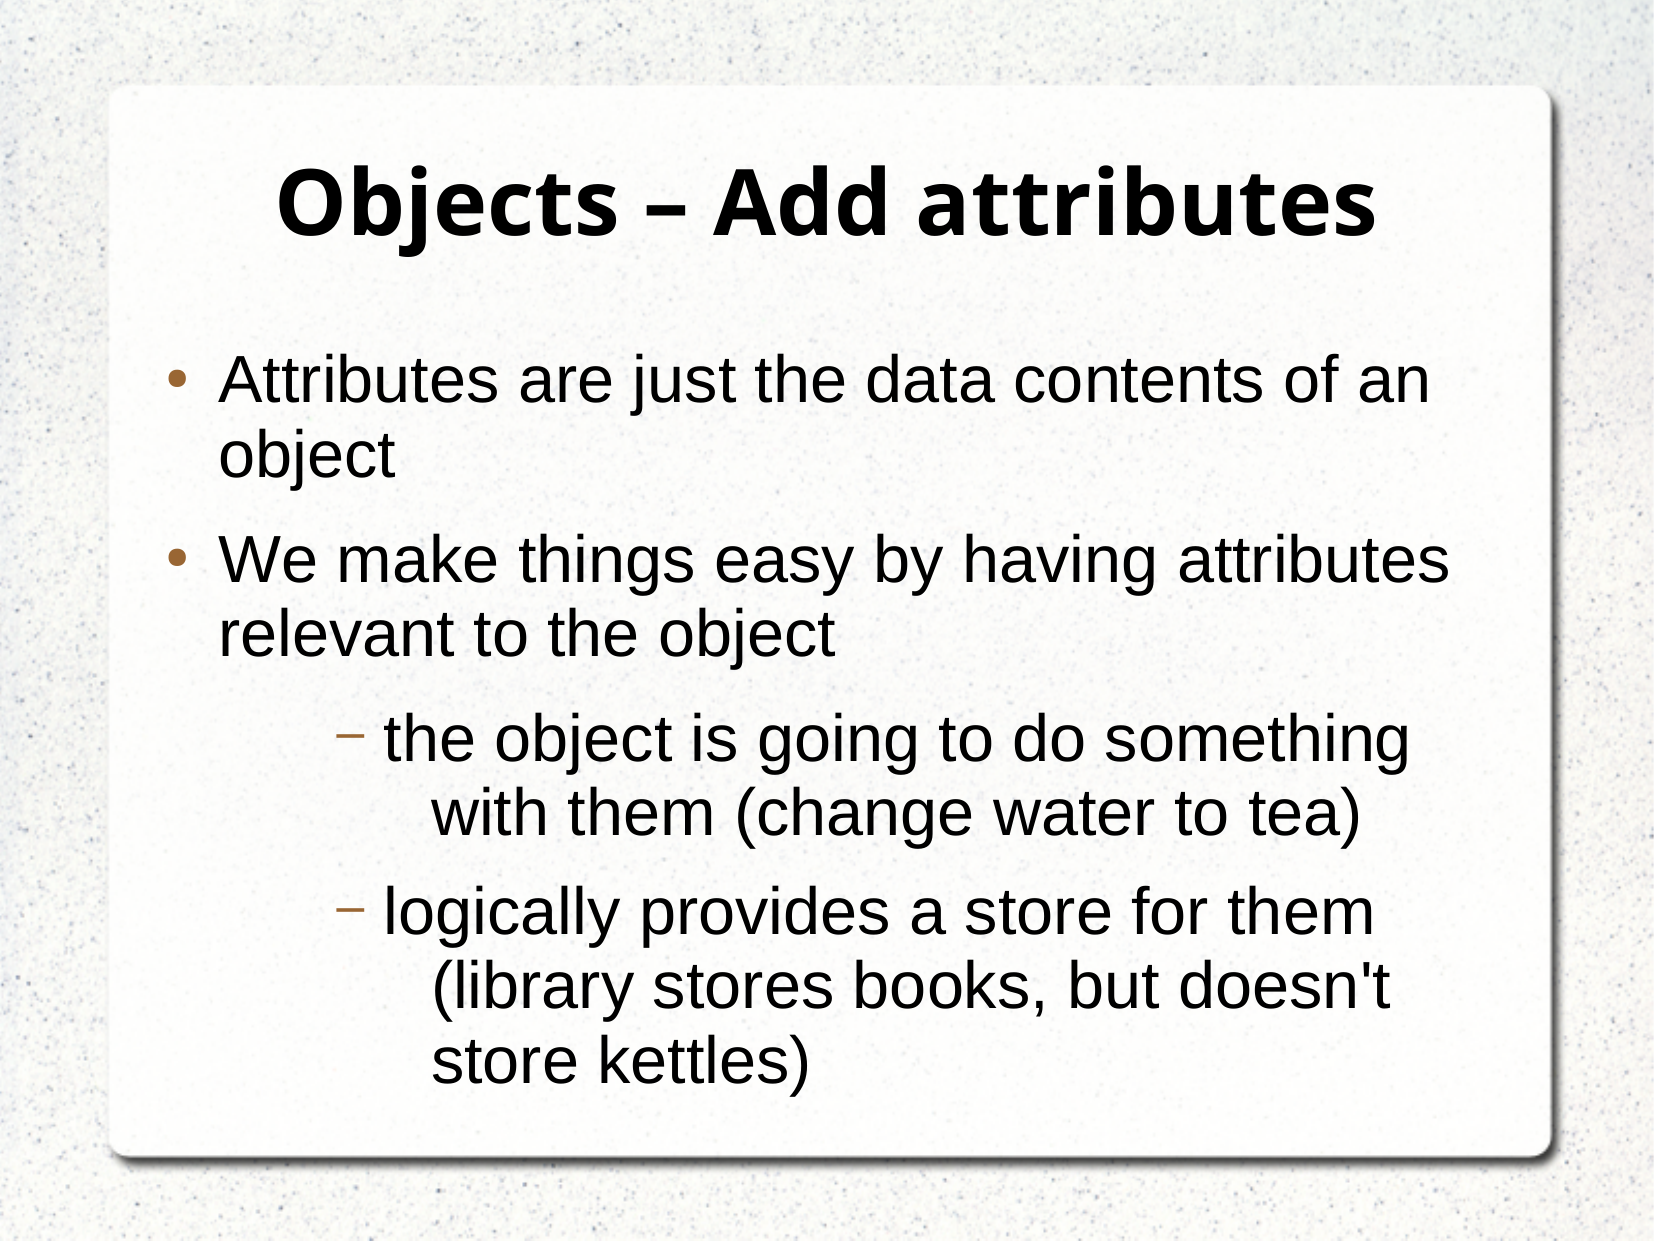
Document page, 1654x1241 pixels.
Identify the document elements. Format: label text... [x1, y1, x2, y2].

title Objects – Add attributes [118, 96, 1536, 304]
picture [0, 0, 1654, 1241]
list Attributes are just the data contents of an object We make things easy by having attributes relevant to the object the object is going to do something with them (change water to tea) logically provides a store for them (library stores books, but doesn't store kettles) [147, 342, 1506, 1097]
